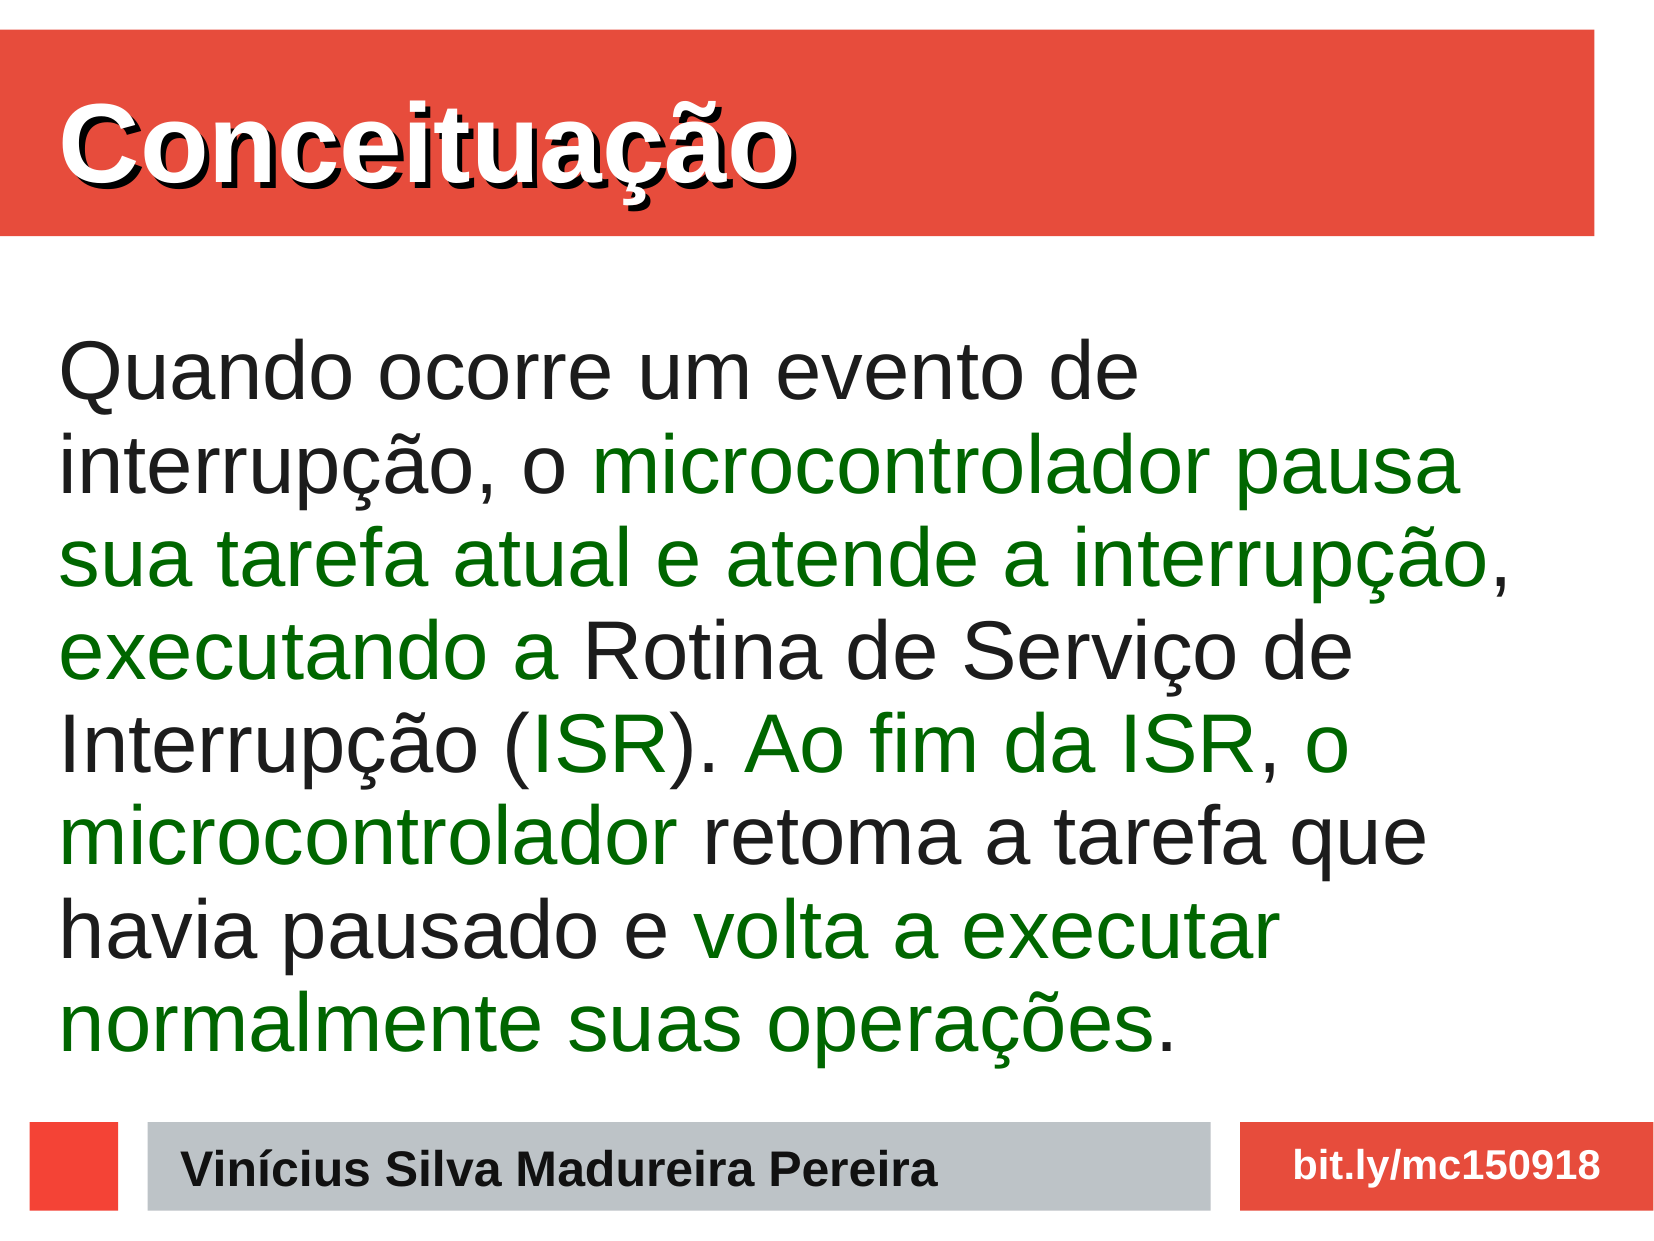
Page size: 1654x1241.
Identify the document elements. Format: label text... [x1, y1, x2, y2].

list Quando ocorre um evento de interrupção, o microcontrolador pausa sua tarefa atual e atende a interrupção, executando a Rotina de Serviço de Interrupção (ISR). Ao fim da ISR, o microcontrolador retoma a tarefa que havia pausado e volta a executar normalmente suas operações. [59, 324, 1565, 1093]
text_box bit.ly/mc150918 [1228, 1133, 1654, 1205]
title Conceituação [59, 59, 1595, 207]
text_box Vinícius Silva Madureira Pereira [165, 1133, 1170, 1205]
